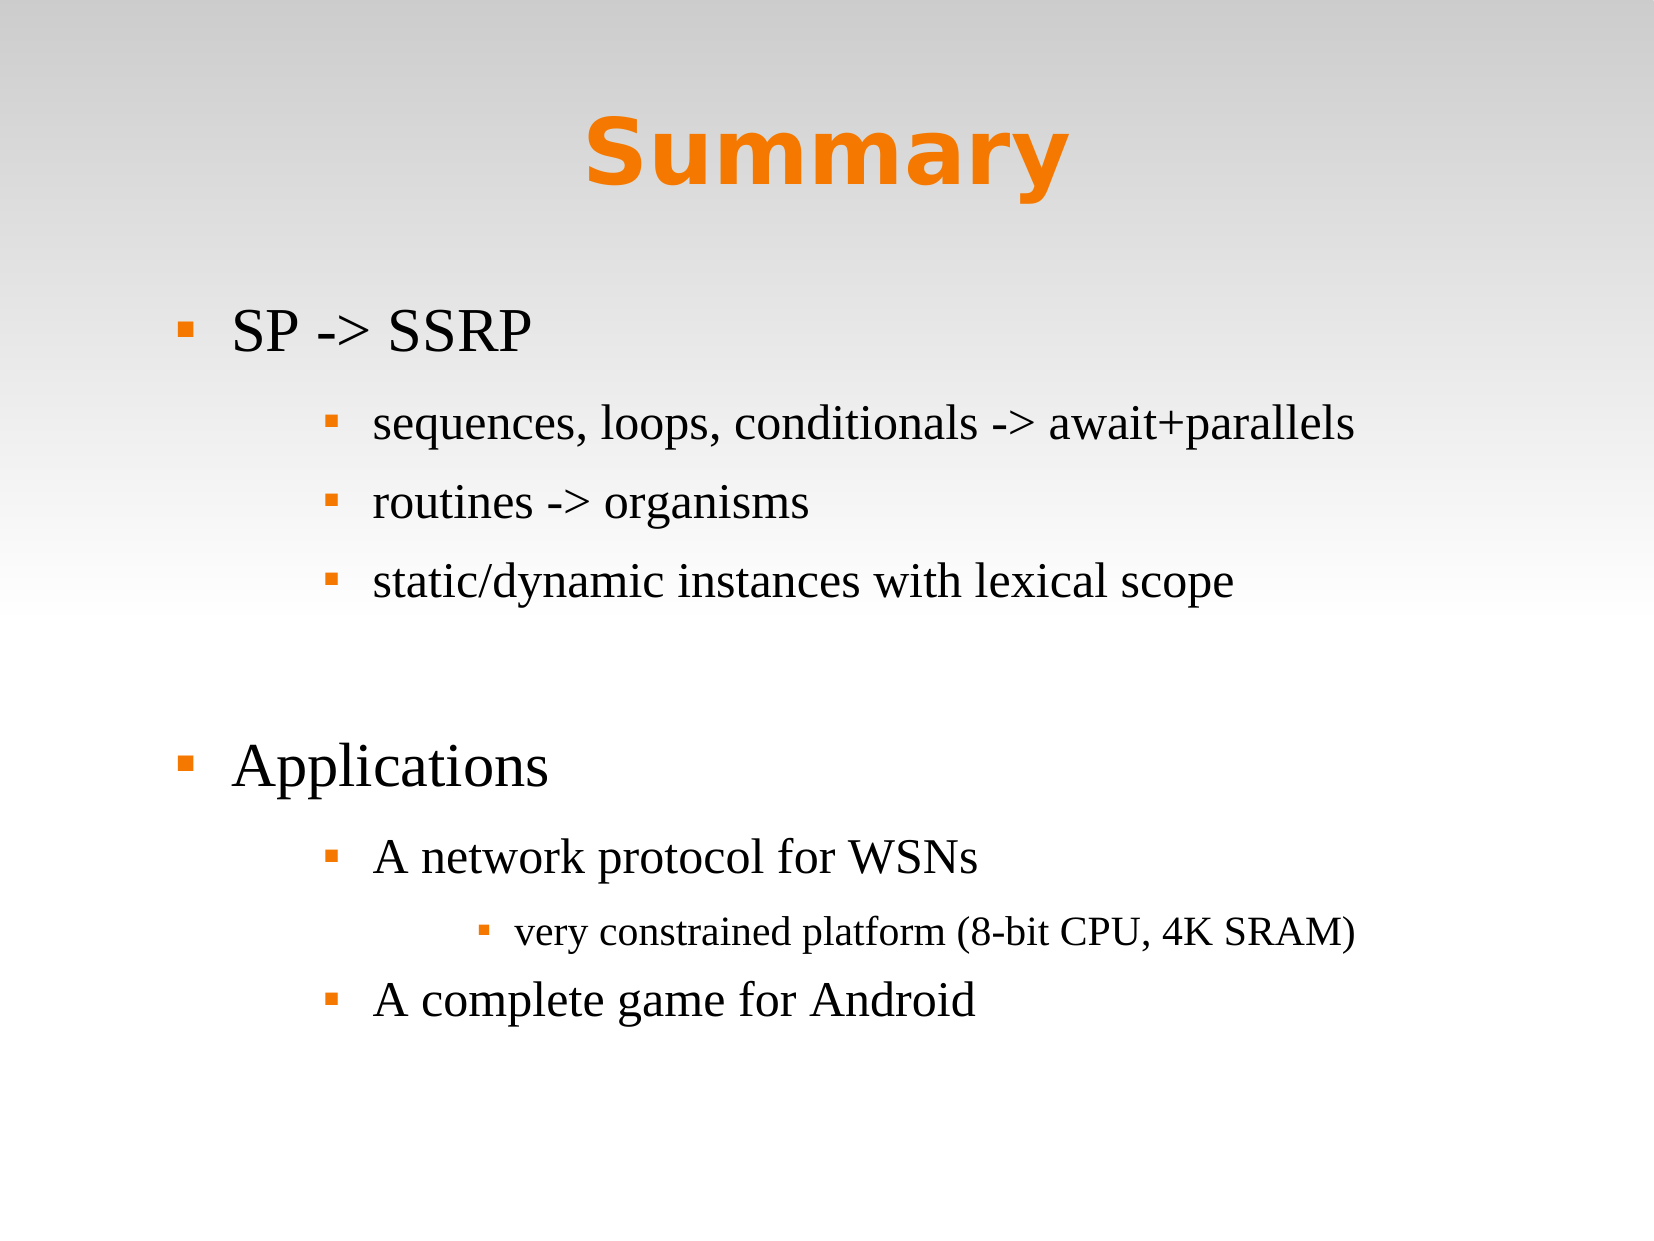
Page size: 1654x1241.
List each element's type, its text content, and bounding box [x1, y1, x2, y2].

list SP -> SSRP sequences, loops, conditionals -> await+parallels routines -> organisms static/dynamic instances with lexical scope Applications A network protocol for WSNs very constrained platform (8-bit CPU, 4K SRAM) A complete game for Android [89, 296, 1463, 1181]
title Summary [82, 49, 1571, 257]
